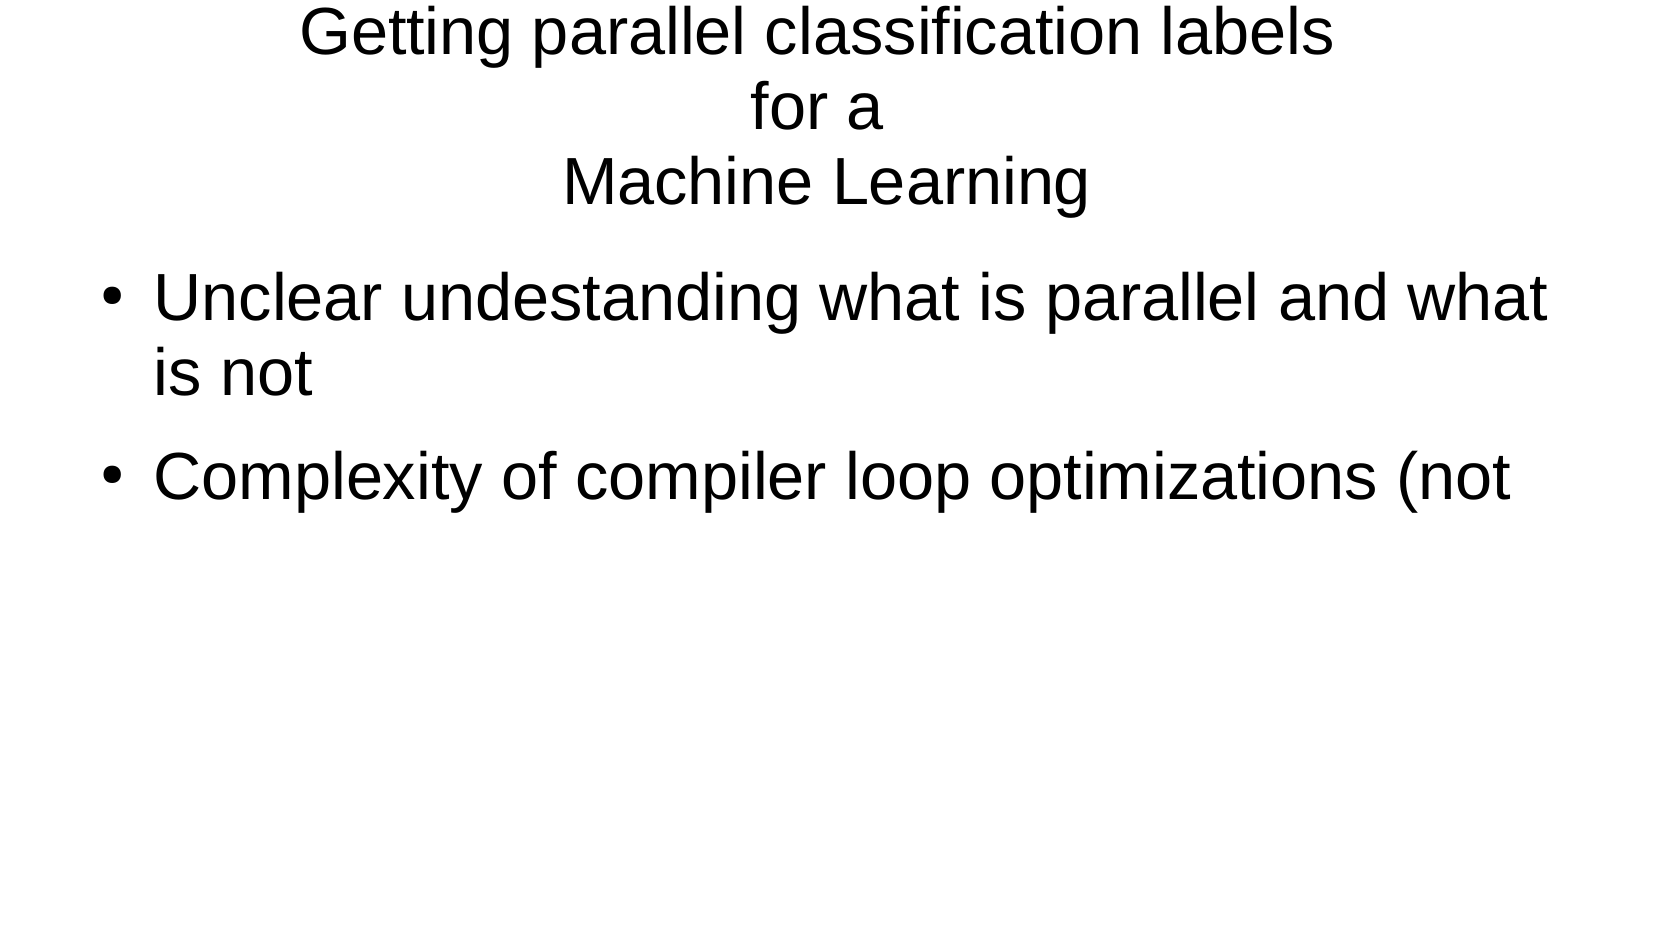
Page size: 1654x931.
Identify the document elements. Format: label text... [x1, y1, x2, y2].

title Getting parallel classification labels for a Machine Learning [0, 0, 1654, 219]
list Unclear undestanding what is parallel and what is not Complexity of compiler loop optimizations (not [82, 259, 1571, 800]
